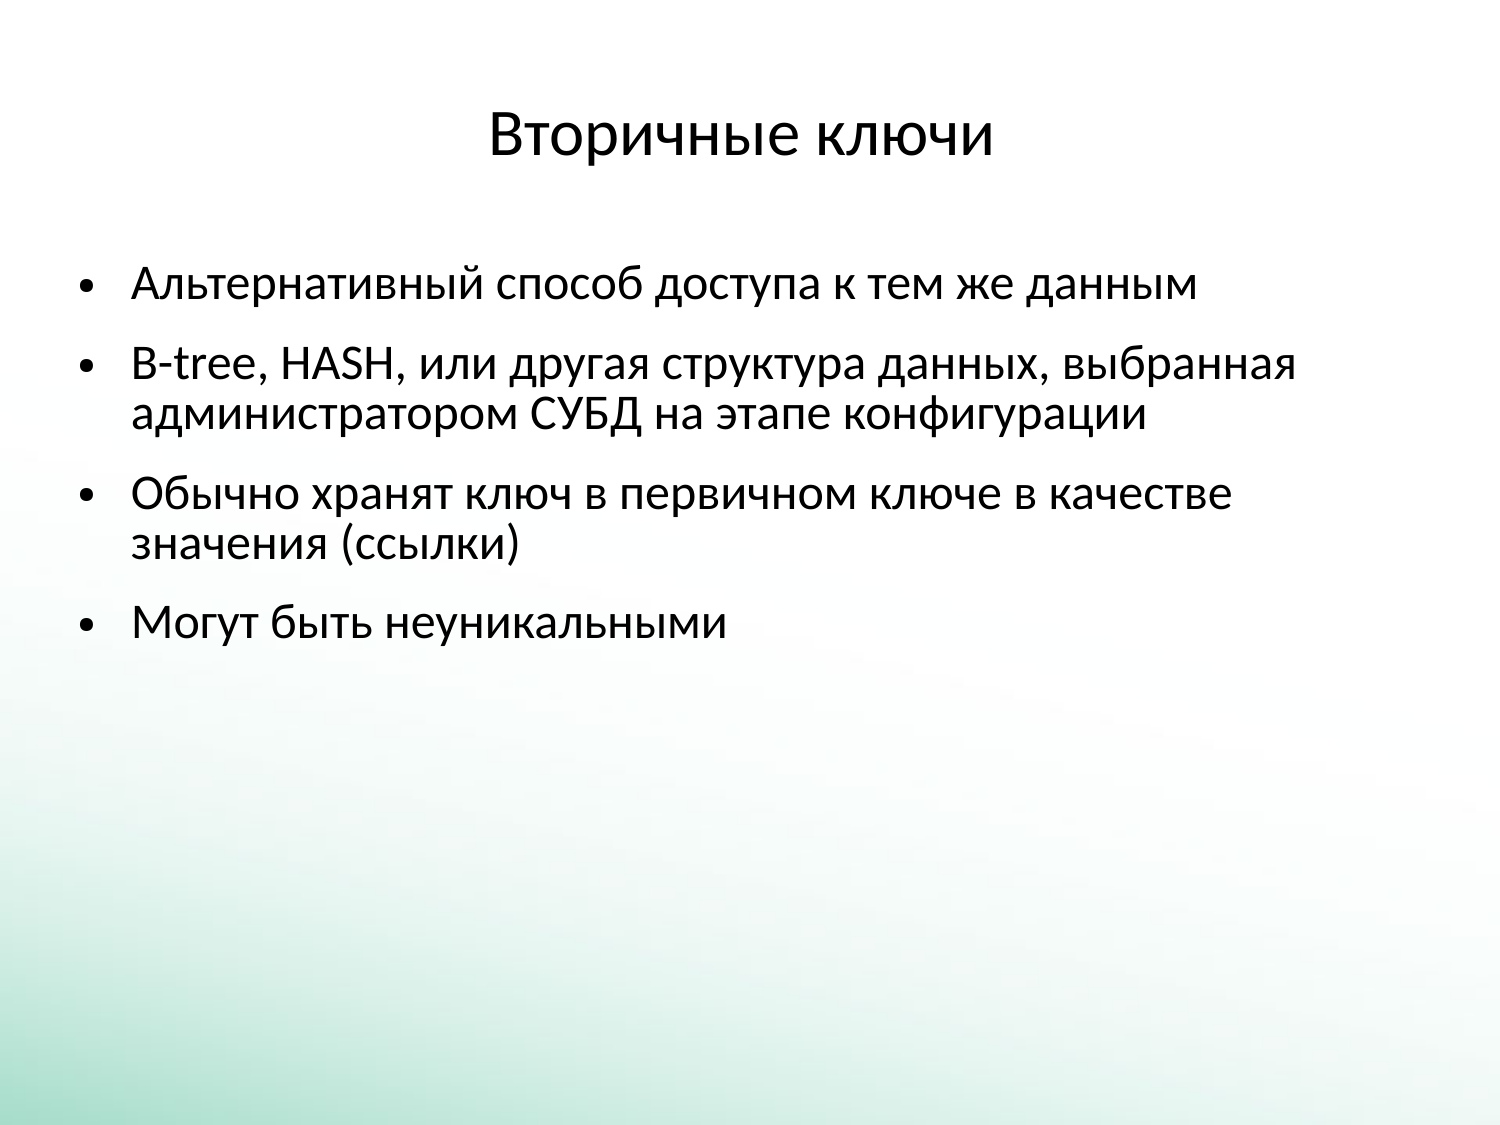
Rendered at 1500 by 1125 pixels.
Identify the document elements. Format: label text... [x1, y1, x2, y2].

picture [0, 0, 1500, 1125]
list Альтернативный способ доступа к тем же данным B-tree, HASH, или другая структура данных, выбранная администратором СУБД на этапе конфигурации Обычно хранят ключ в первичном ключе в качестве значения (ссылки) Могут быть неуникальными [60, 262, 1411, 1005]
title Вторичные ключи [75, 45, 1425, 233]
